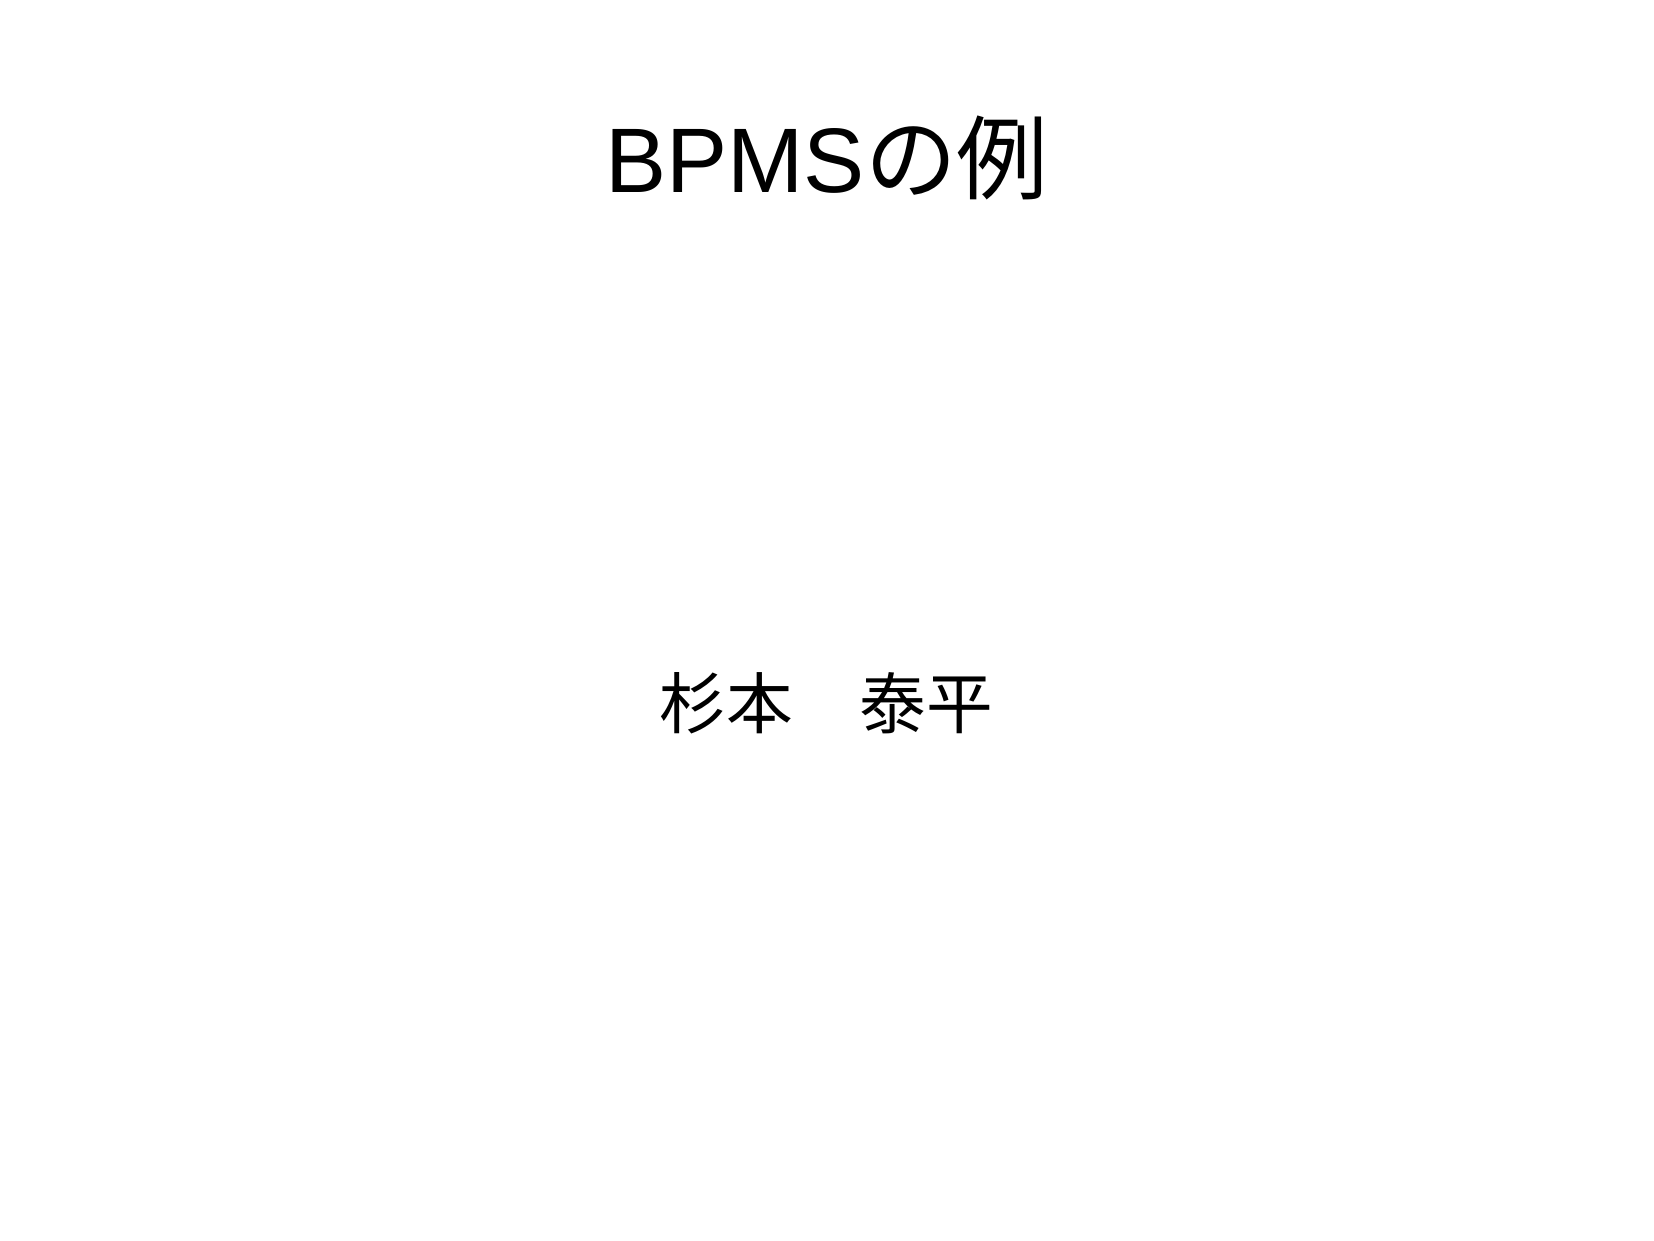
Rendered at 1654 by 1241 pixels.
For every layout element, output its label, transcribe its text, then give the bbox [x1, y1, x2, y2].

subtitle 杉本 泰平 [82, 290, 1571, 1109]
title BPMSの例 [82, 49, 1571, 257]
